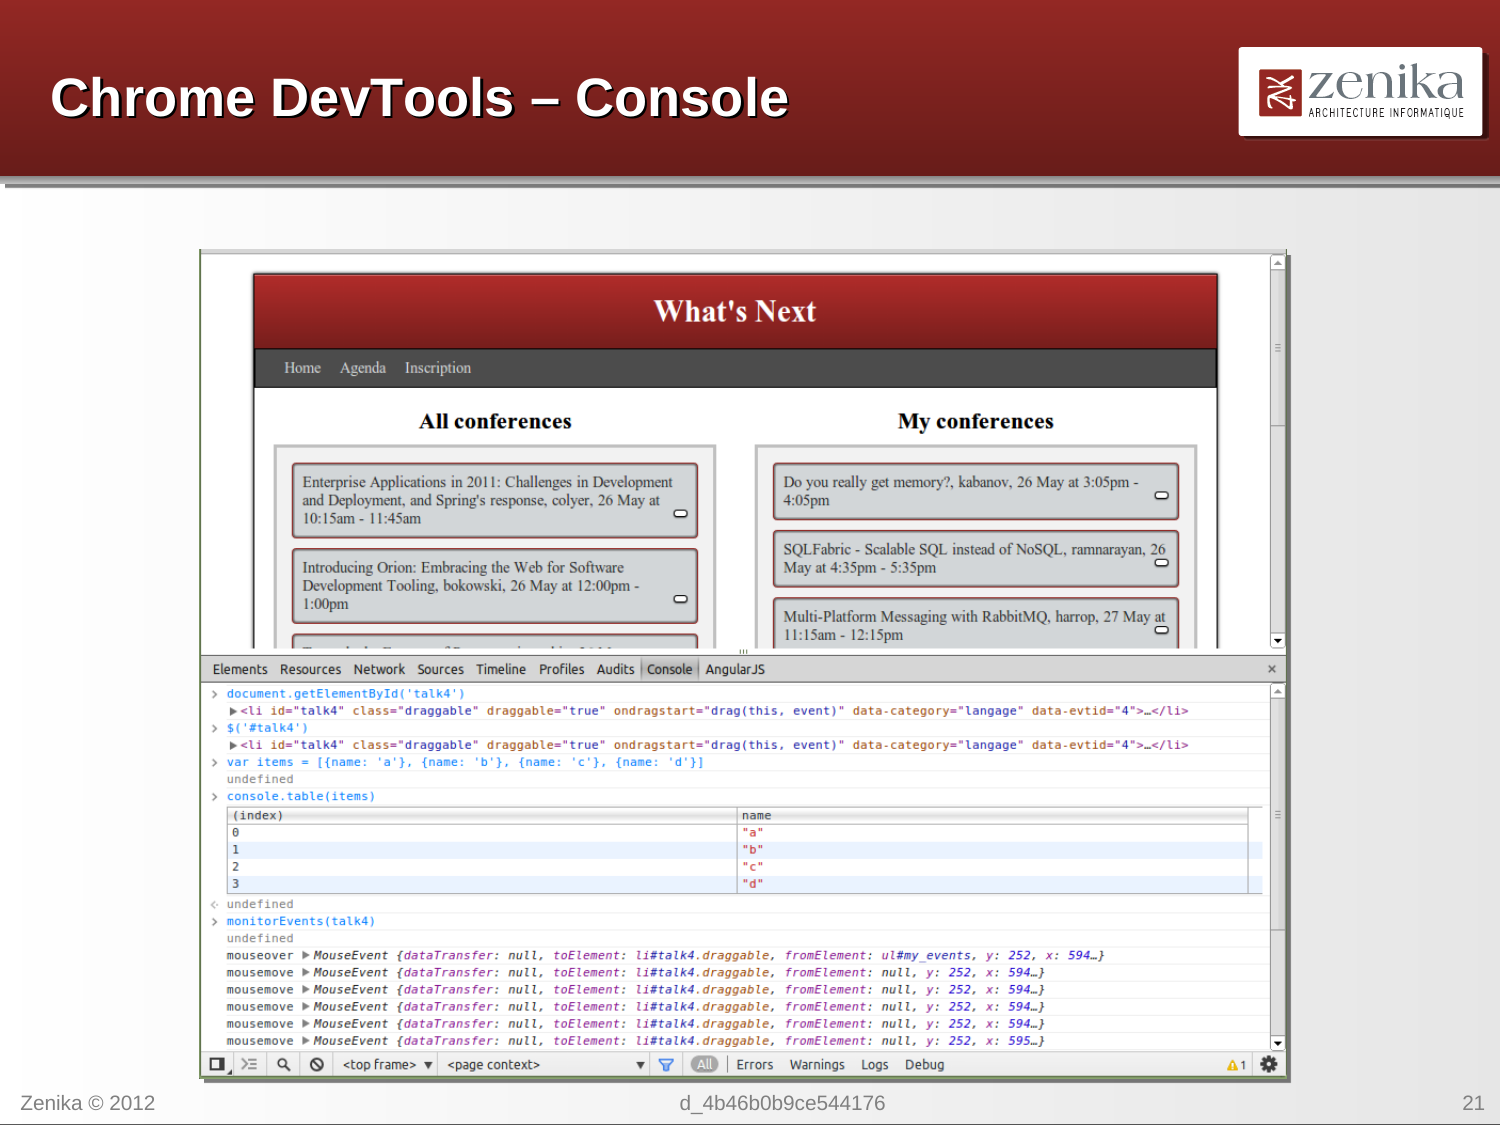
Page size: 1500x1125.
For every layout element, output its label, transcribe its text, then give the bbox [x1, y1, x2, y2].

title Chrome DevTools – Console [50, 15, 1206, 180]
picture [199, 249, 1287, 1079]
picture [1257, 58, 1464, 125]
